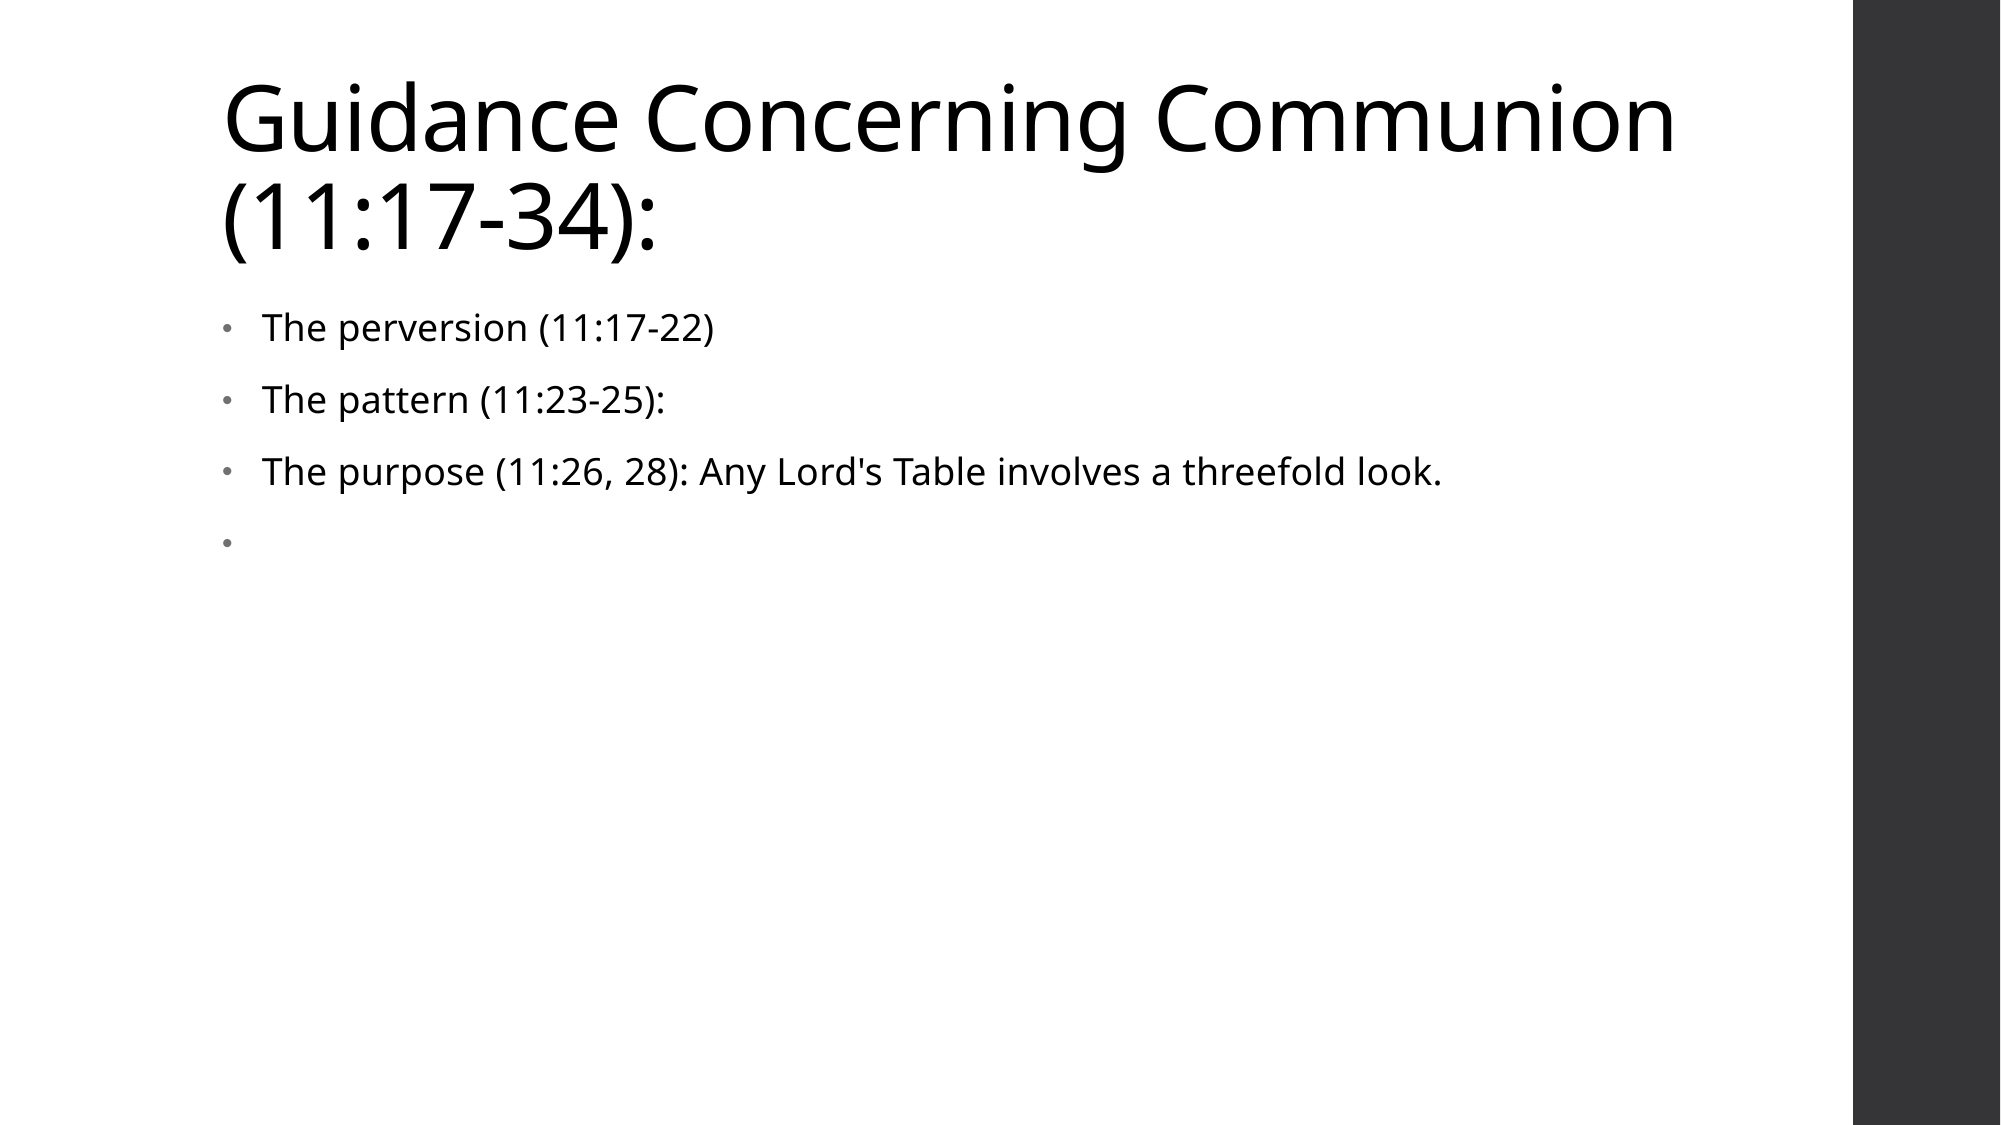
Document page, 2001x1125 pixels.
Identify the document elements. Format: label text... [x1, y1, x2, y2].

list The perversion (11:17-22) The pattern (11:23-25): The purpose (11:26, 28): Any Lord's Table involves a threefold look. [206, 299, 1617, 1014]
title Guidance Concerning Communion (11:17-34): [206, 60, 1797, 278]
